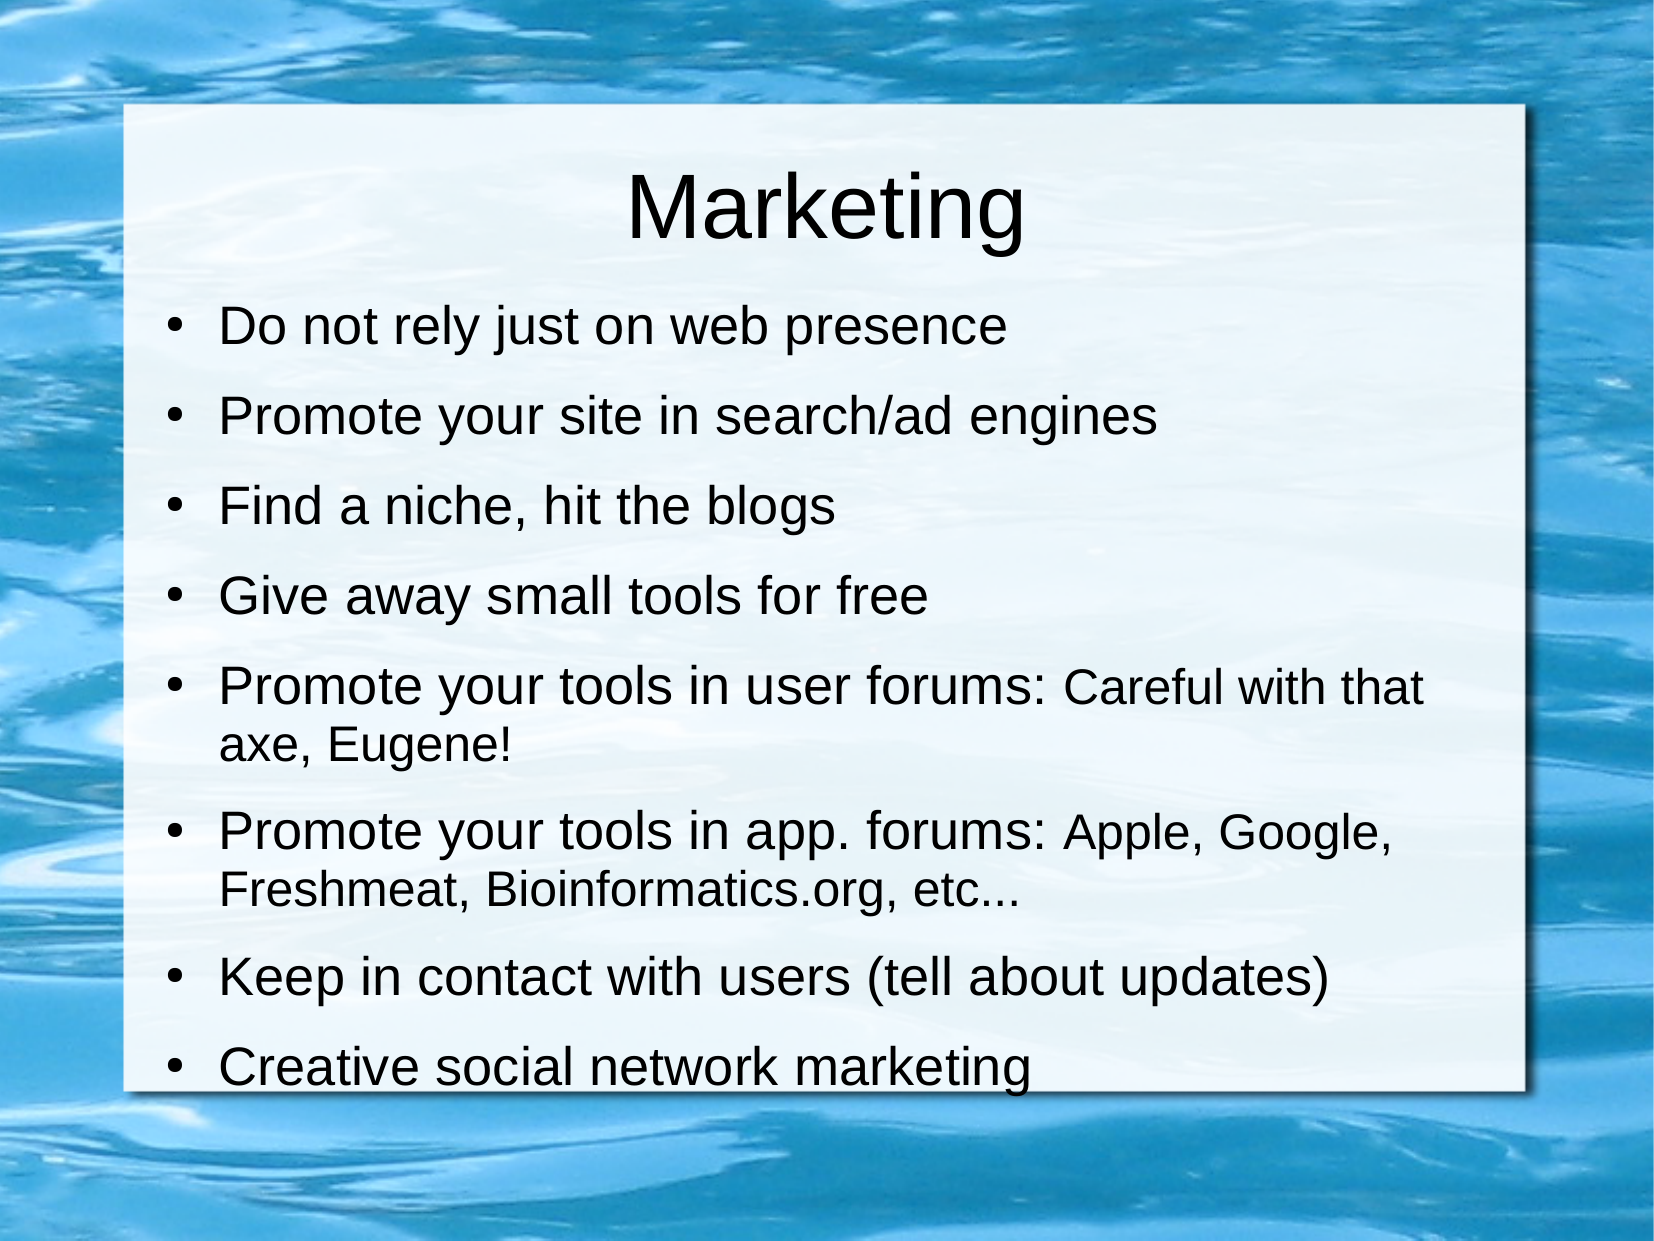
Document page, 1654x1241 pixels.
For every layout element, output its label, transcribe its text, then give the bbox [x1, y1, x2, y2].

list Do not rely just on web presence Promote your site in search/ad engines Find a niche, hit the blogs Give away small tools for free Promote your tools in user forums: Careful with that axe, Eugene! Promote your tools in app. forums: Apple, Google, Freshmeat, Bioinformatics.org, etc... Keep in contact with users (tell about updates) Creative social network marketing [147, 295, 1506, 1100]
title Marketing [147, 125, 1506, 288]
picture [0, 0, 1654, 1241]
